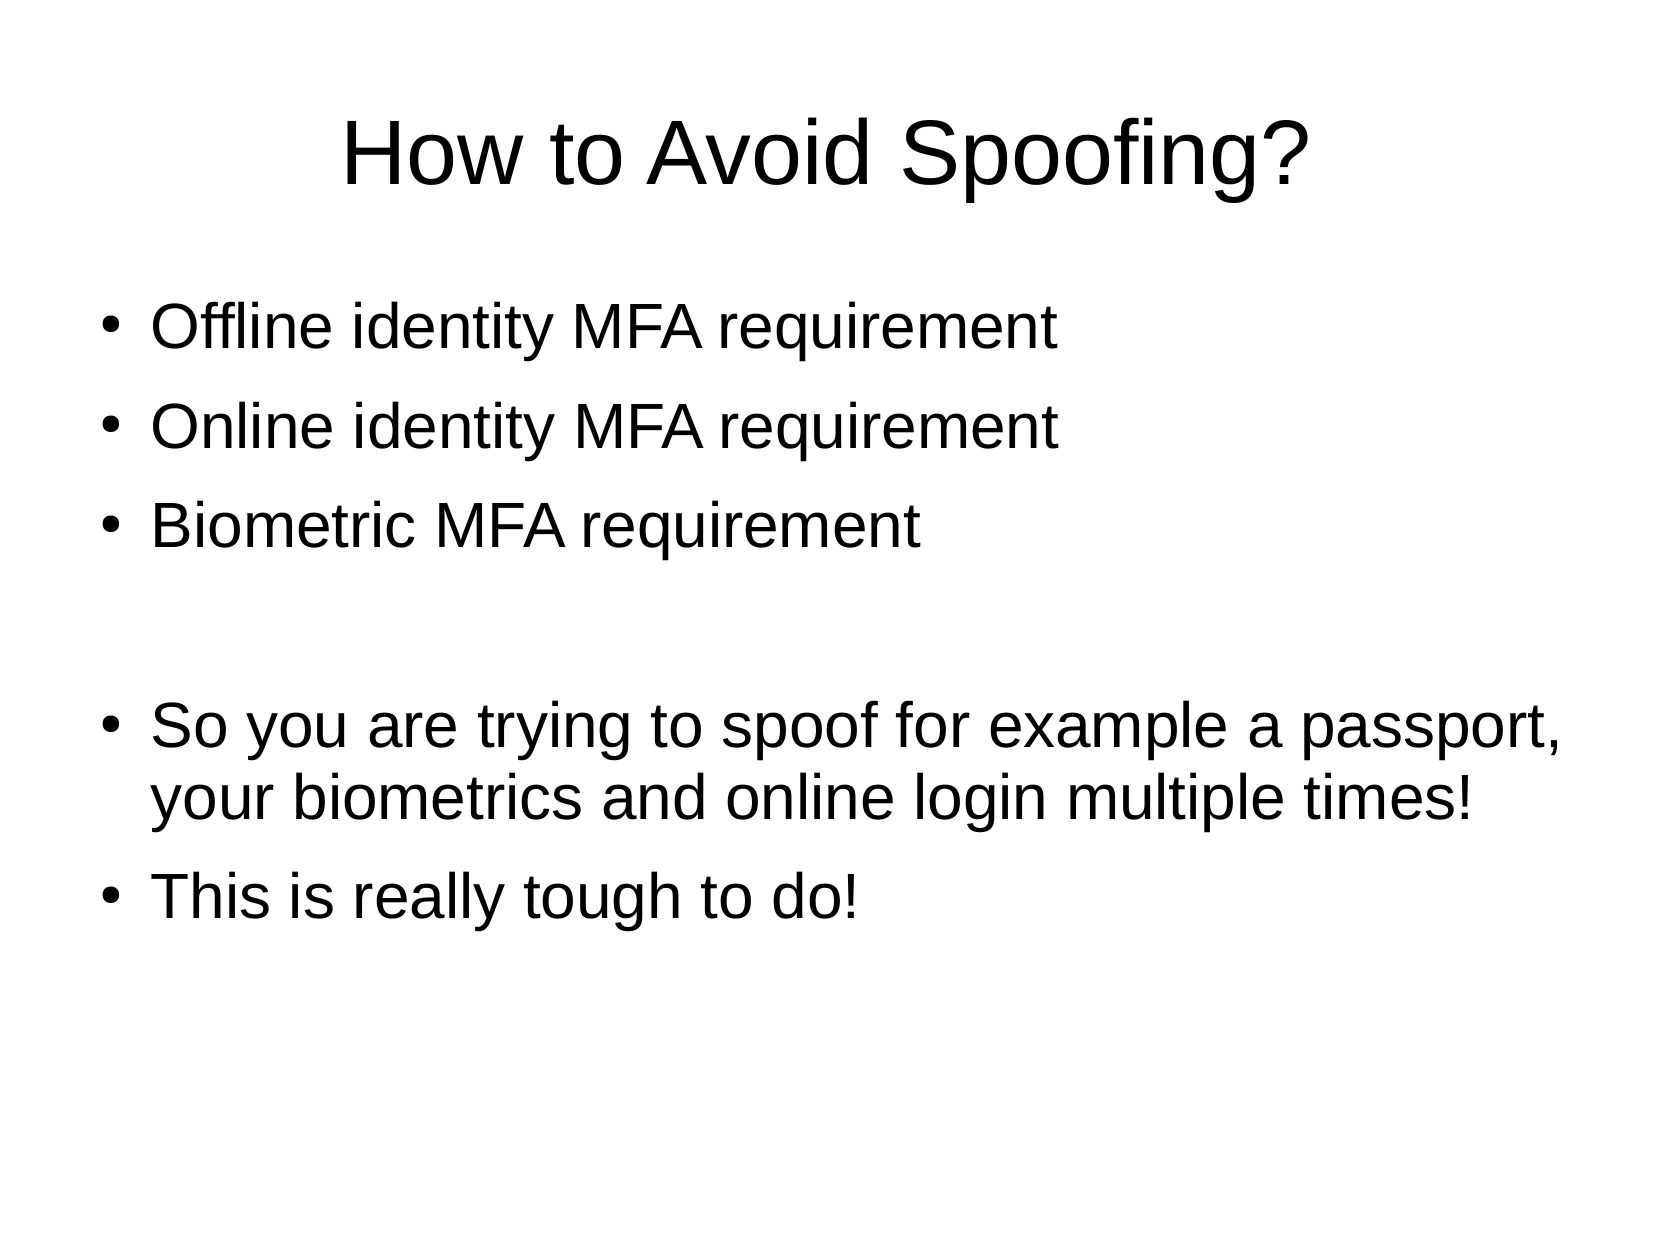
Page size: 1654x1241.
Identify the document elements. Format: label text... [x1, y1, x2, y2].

title How to Avoid Spoofing? [82, 49, 1571, 257]
list Offline identity MFA requirement Online identity MFA requirement Biometric MFA requirement So you are trying to spoof for example a passport, your biometrics and online login multiple times! This is really tough to do! [82, 290, 1571, 1010]
